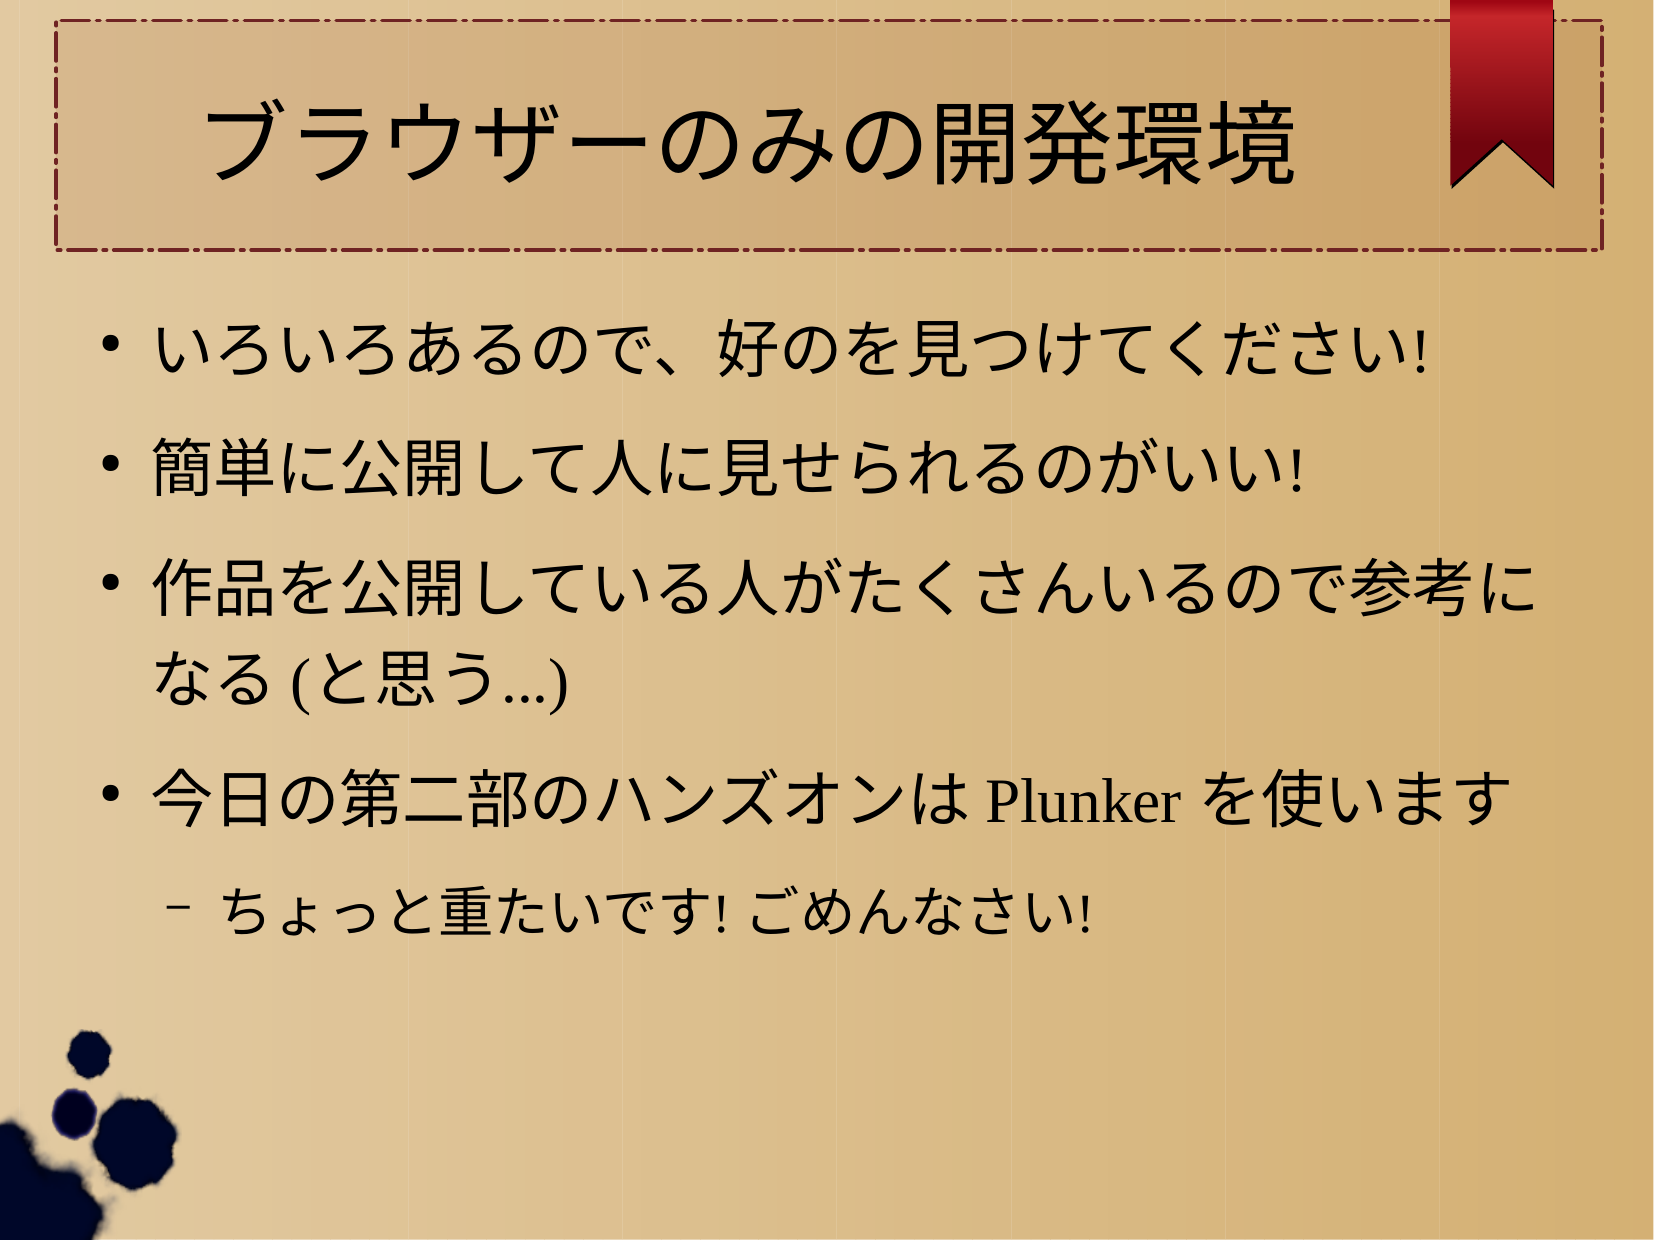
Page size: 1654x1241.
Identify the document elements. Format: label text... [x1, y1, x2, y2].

title ブラウザーのみの開発環境 [82, 47, 1412, 229]
list いろいろあるので、好のを見つけてください! 簡単に公開して人に見せられるのがいい! 作品を公開している人がたくさんいるので参考になる (と思う...) 今日の第二部のハンズオンは Plunker を使います ちょっと重たいです! ごめんなさい! [82, 299, 1571, 1019]
